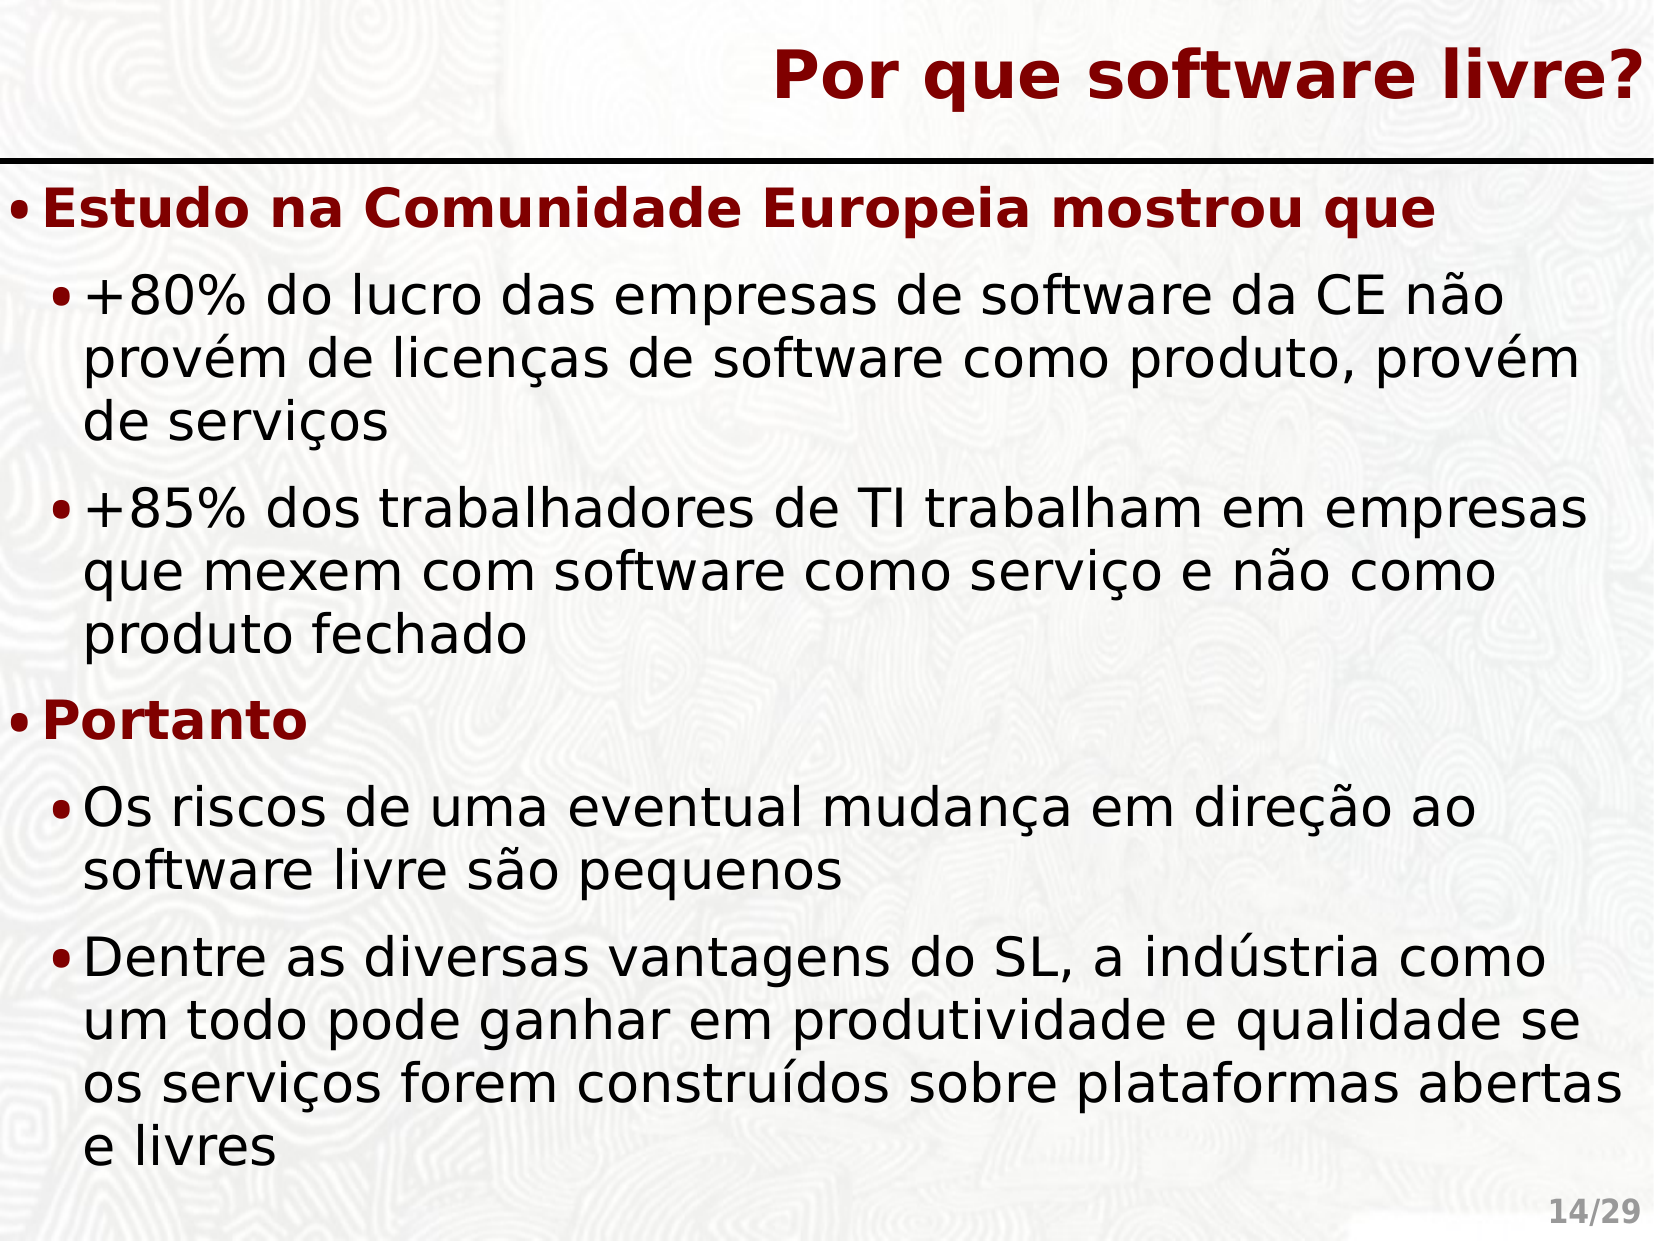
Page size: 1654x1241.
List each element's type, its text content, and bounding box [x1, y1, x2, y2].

picture [0, 164, 1654, 1241]
title Por que software livre? [602, 0, 1648, 153]
list Estudo na Comunidade Europeia mostrou que +80% do lucro das empresas de software da CE não provém de licenças de software como produto, provém de serviços +85% dos trabalhadores de TI trabalham em empresas que mexem com software como serviço e não como produto fechado Portanto Os riscos de uma eventual mudança em direção ao software livre são pequenos Dentre as diversas vantagens do SL, a indústria como um todo pode ganhar em produtividade e qualidade se os serviços forem construídos sobre plataformas abertas e livres [5, 177, 1654, 1229]
picture [0, 0, 1654, 158]
